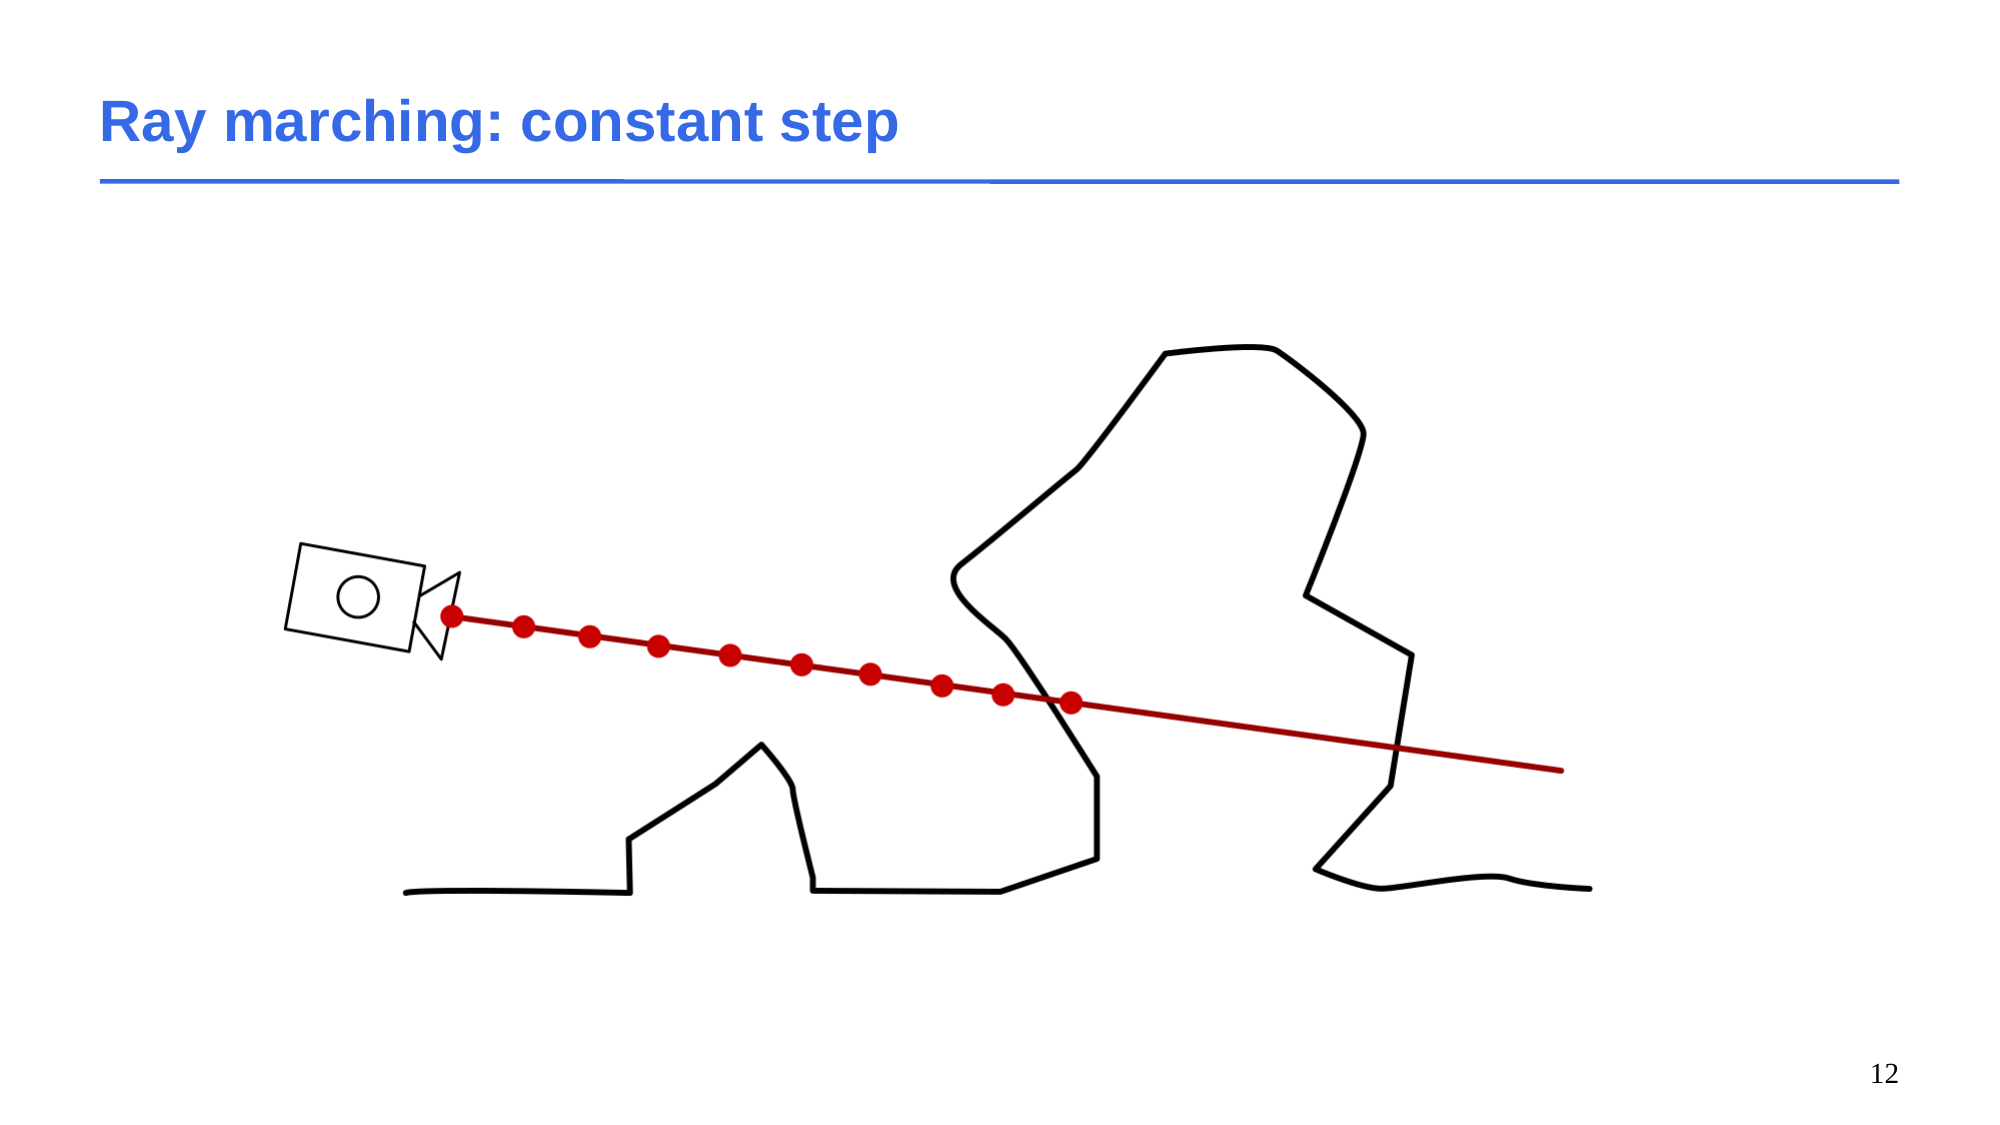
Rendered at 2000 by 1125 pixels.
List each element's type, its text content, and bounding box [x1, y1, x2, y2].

title Ray marching: constant step [99, 27, 1900, 215]
picture [176, 302, 1726, 1048]
